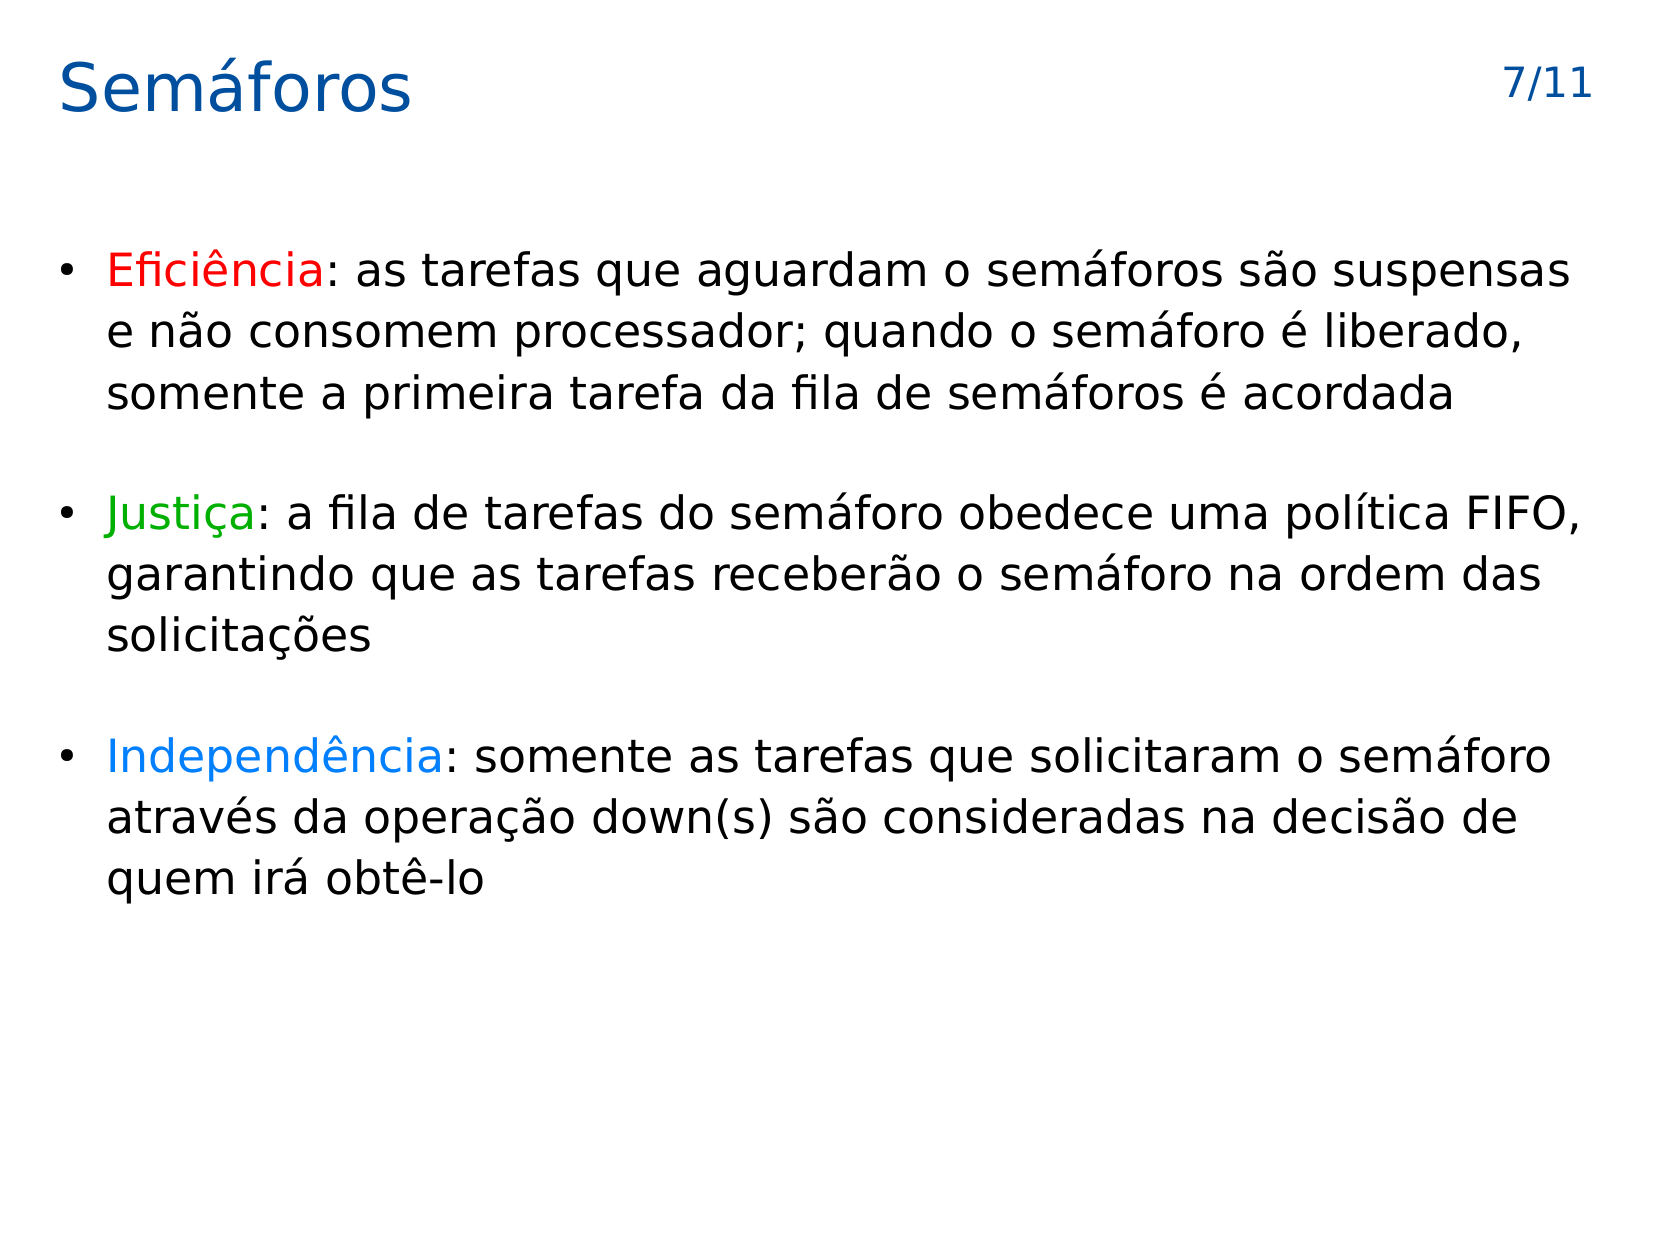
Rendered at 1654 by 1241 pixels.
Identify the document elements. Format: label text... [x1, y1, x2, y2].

title Semáforos [59, 29, 1625, 148]
list Eficiência: as tarefas que aguardam o semáforos são suspensas e não consomem processador; quando o semáforo é liberado, somente a primeira tarefa da fila de semáforos é acordada Justiça: a fila de tarefas do semáforo obedece uma política FIFO, garantindo que as tarefas receberão o semáforo na ordem das solicitações Independência: somente as tarefas que solicitaram o semáforo através da operação down(s) são consideradas na decisão de quem irá obtê-lo [59, 236, 1595, 1211]
